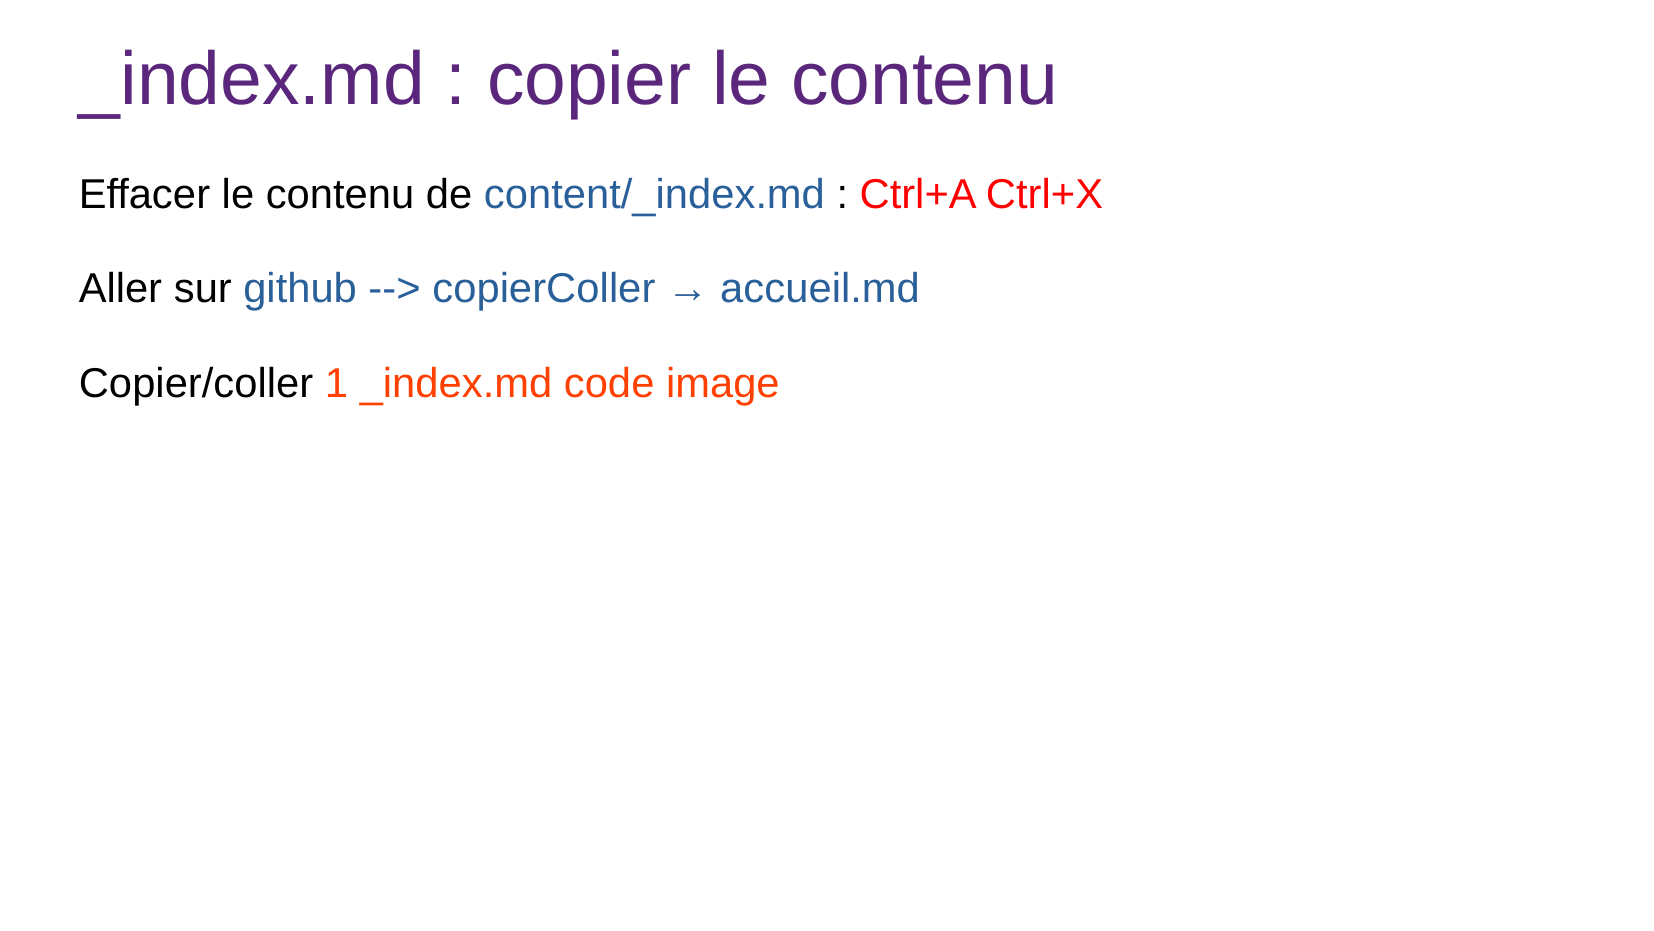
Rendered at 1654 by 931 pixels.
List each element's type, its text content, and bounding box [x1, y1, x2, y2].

text_box Effacer le contenu de content/_index.md : Ctrl+A Ctrl+X Aller sur github --> copierColler → accueil.md Copier/coller 1 _index.md code image [78, 147, 1567, 644]
title _index.md : copier le contenu [78, 36, 1556, 147]
